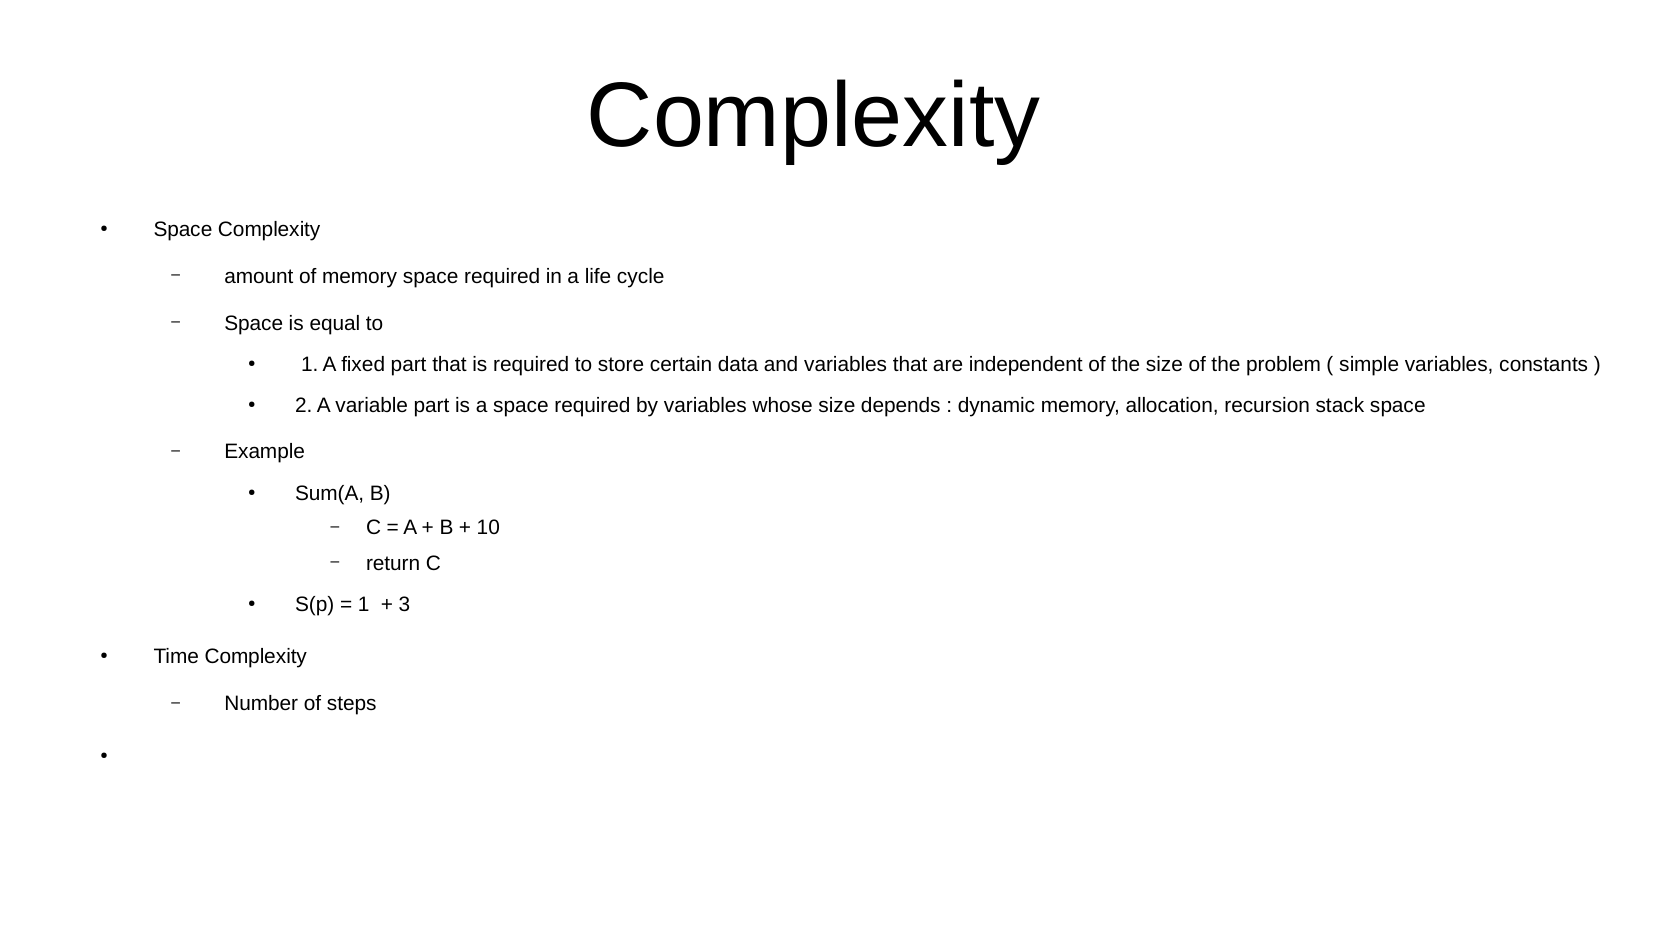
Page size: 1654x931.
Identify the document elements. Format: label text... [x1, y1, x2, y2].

list Space Complexity amount of memory space required in a life cycle Space is equal to 1. A fixed part that is required to store certain data and variables that are independent of the size of the problem ( simple variables, constants ) 2. A variable part is a space required by variables whose size depends : dynamic memory, allocation, recursion stack space Example Sum(A, B) C = A + B + 10 return C S(p) = 1 + 3 Time Complexity Number of steps [82, 217, 1636, 916]
title Complexity [82, 37, 1571, 193]
